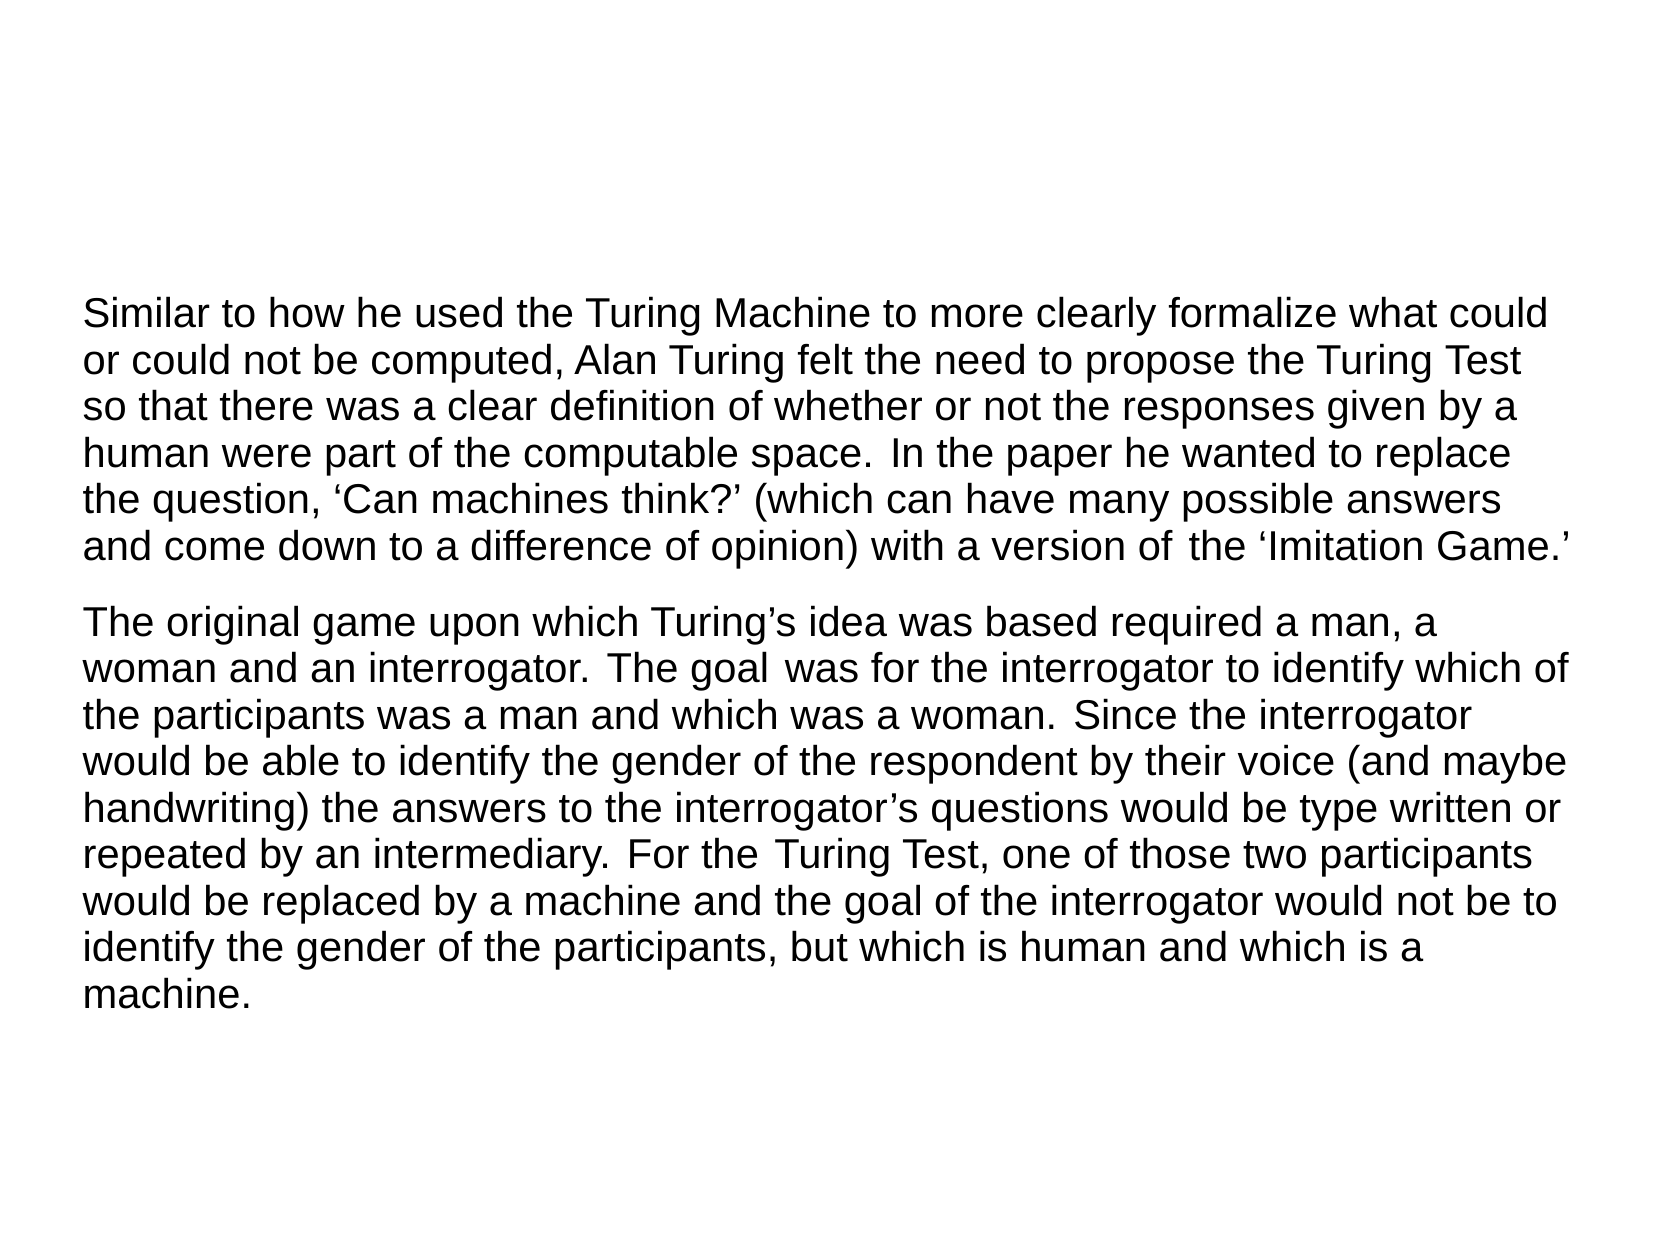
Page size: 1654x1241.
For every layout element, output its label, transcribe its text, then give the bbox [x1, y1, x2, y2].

list Similar to how he used the Turing Machine to more clearly formalize what could or could not be computed, Alan Turing felt the need to propose the Turing Test so that there was a clear definition of whether or not the responses given by a human were part of the computable space. In the paper he wanted to replace the question, ‘Can machines think?’ (which can have many possible answers and come down to a difference of opinion) with a version of the ‘Imitation Game.’ The original game upon which Turing’s idea was based required a man, a woman and an interrogator. The goal was for the interrogator to identify which of the participants was a man and which was a woman. Since the interrogator would be able to identify the gender of the respondent by their voice (and maybe handwriting) the answers to the interrogator’s questions would be type written or repeated by an intermediary. For the Turing Test, one of those two participants would be replaced by a machine and the goal of the interrogator would not be to identify the gender of the participants, but which is human and which is a machine. [82, 290, 1571, 1109]
